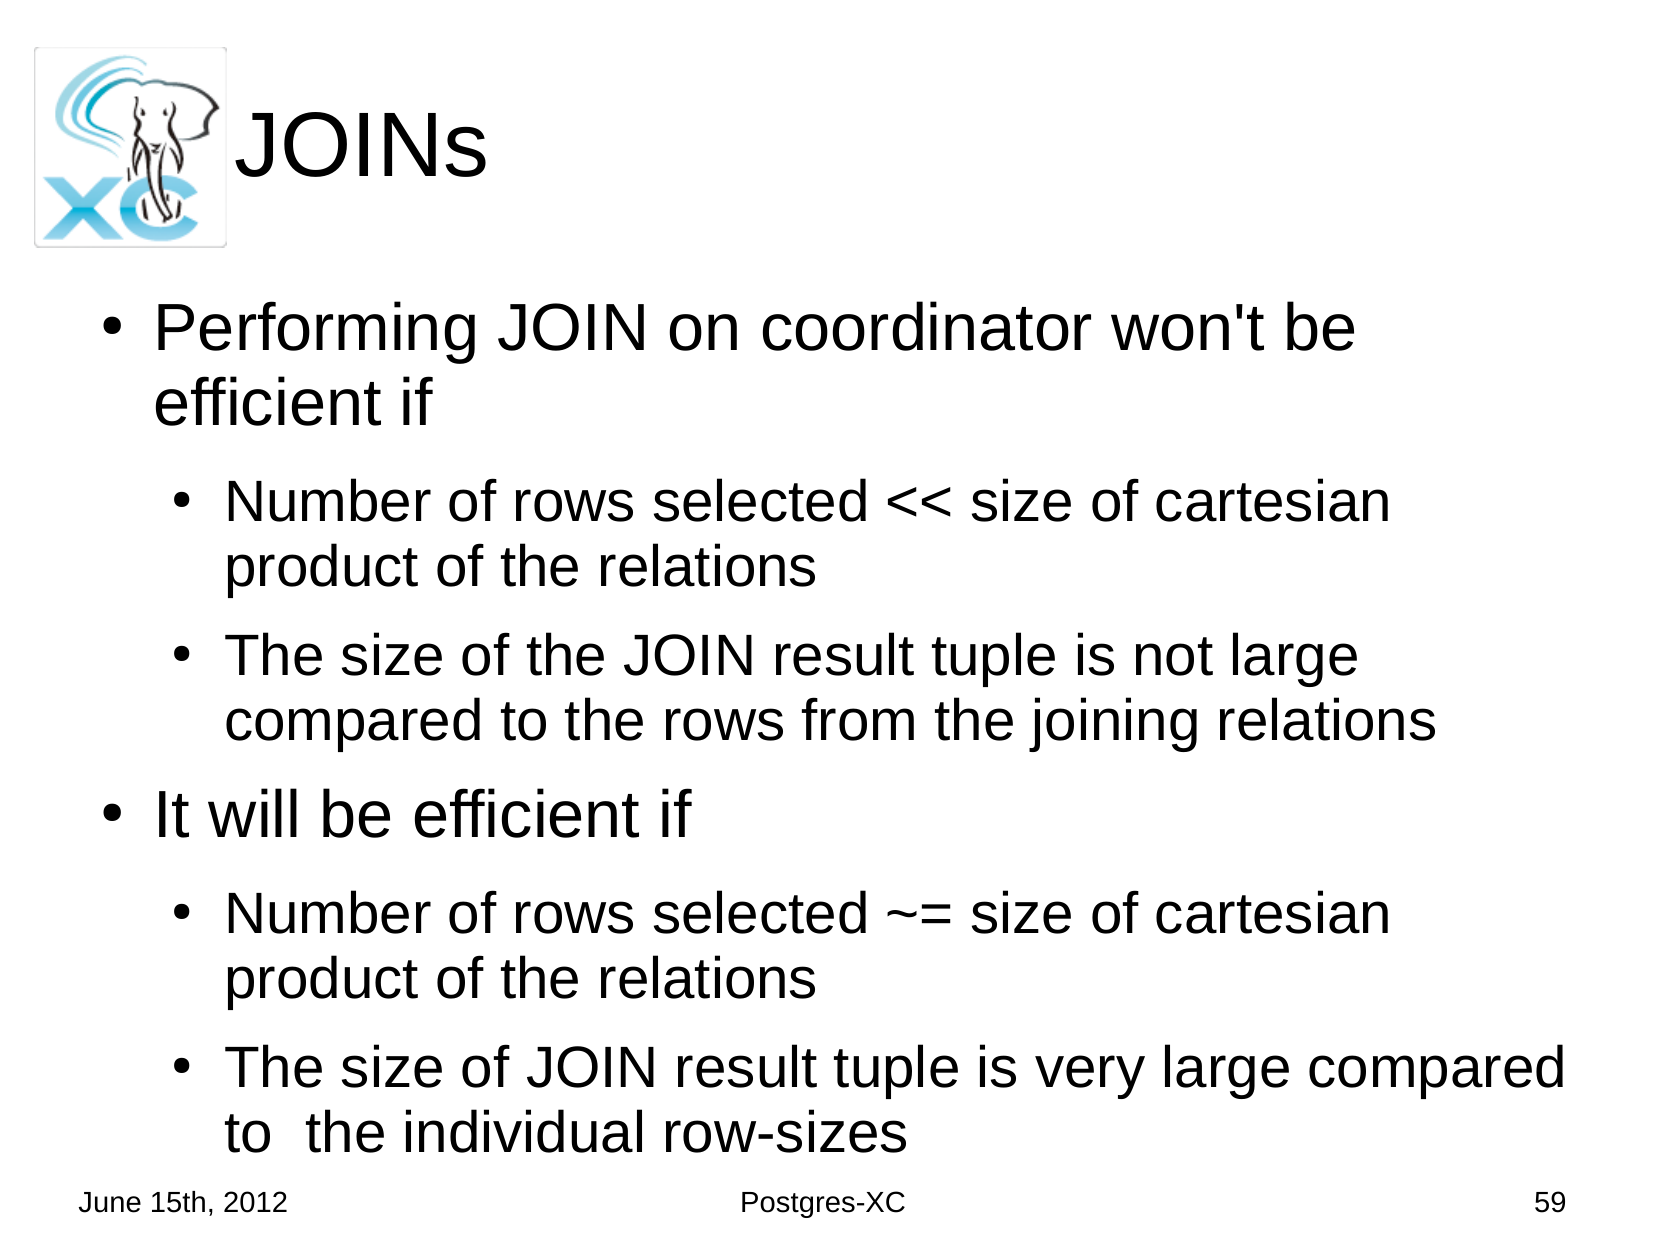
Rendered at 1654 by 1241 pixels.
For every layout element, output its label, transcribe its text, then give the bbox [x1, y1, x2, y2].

title JOINs [234, 48, 1599, 241]
list Performing JOIN on coordinator won't be efficient if Number of rows selected << size of cartesian product of the relations The size of the JOIN result tuple is not large compared to the rows from the joining relations It will be efficient if Number of rows selected ~= size of cartesian product of the relations The size of JOIN result tuple is very large compared to the individual row-sizes [82, 290, 1571, 1164]
picture [34, 47, 227, 248]
